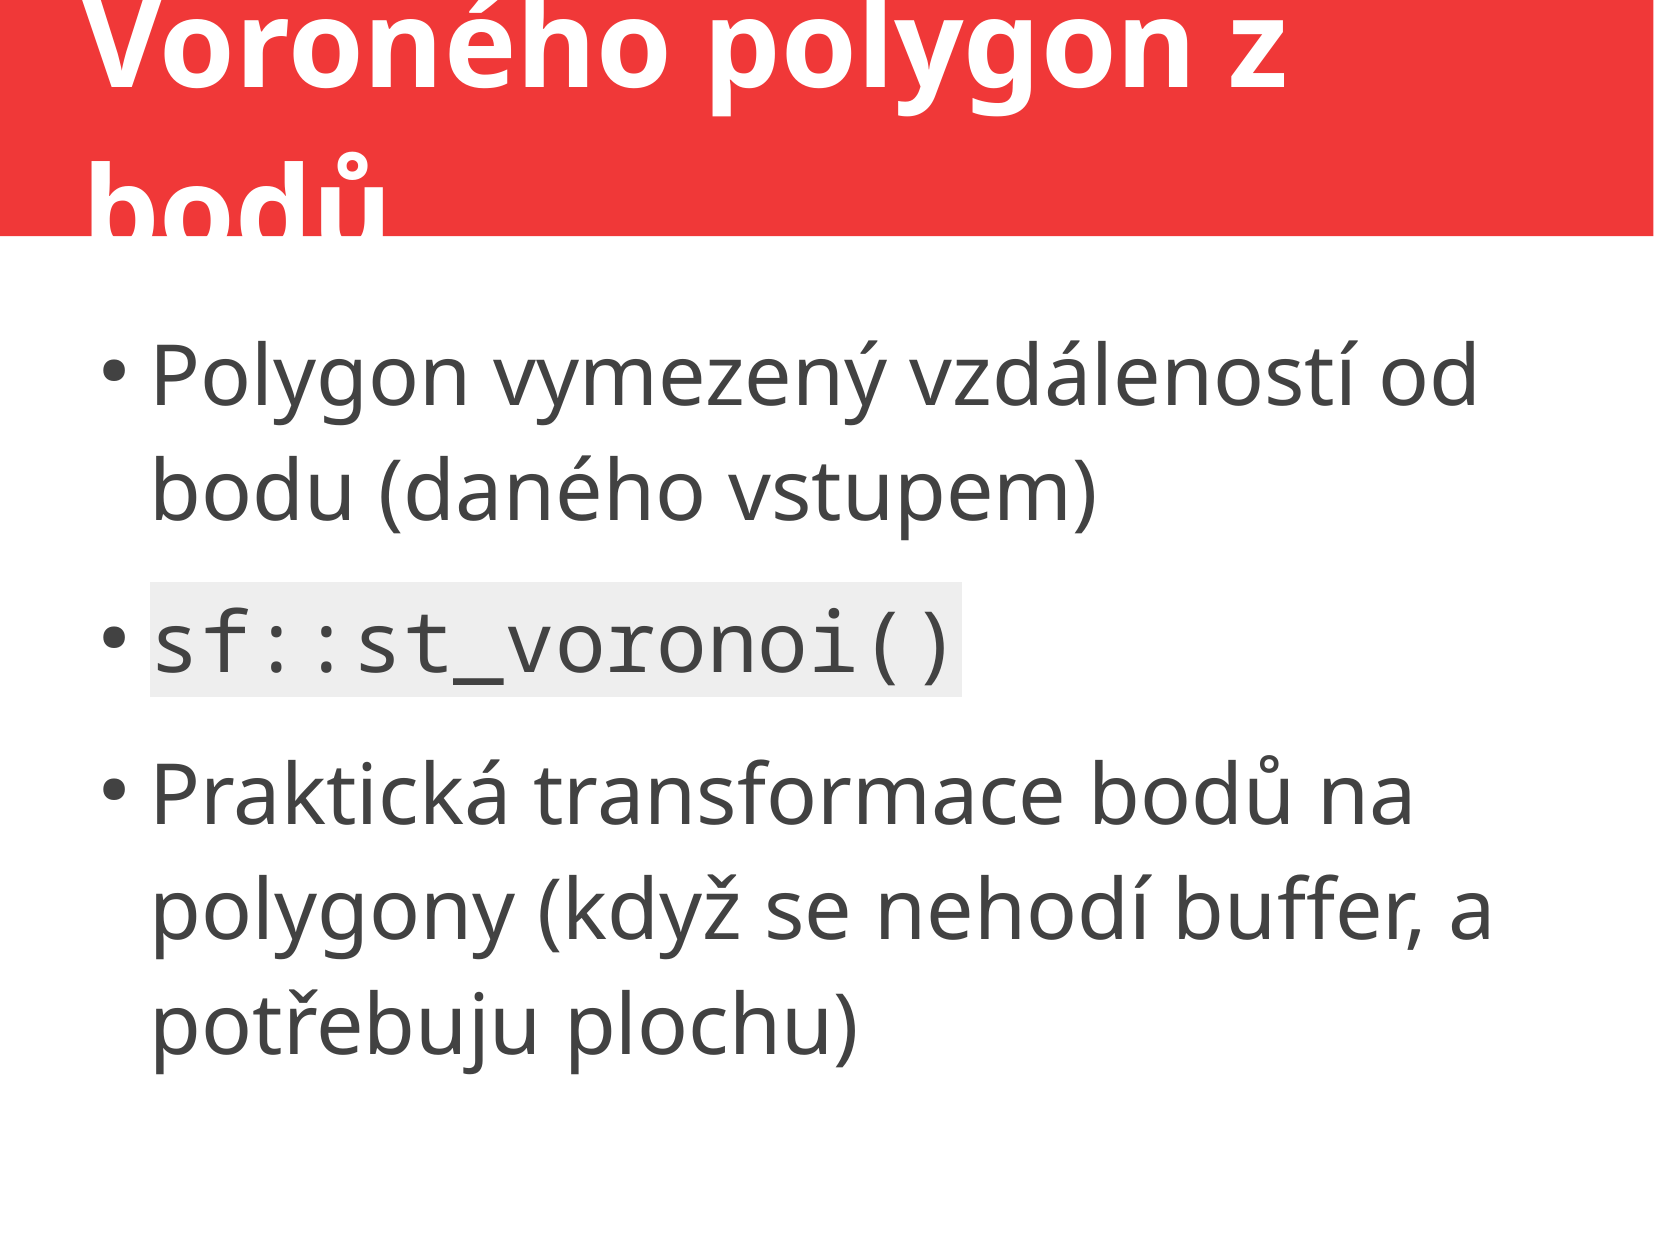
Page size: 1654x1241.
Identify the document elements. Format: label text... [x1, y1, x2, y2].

title Voroného polygon z bodů [82, 19, 1571, 227]
list Polygon vymezený vzdáleností od bodu (daného vstupem) sf::st_voronoi() Praktická transformace bodů na polygony (když se nehodí buffer, a potřebuju plochu) [82, 314, 1563, 1080]
